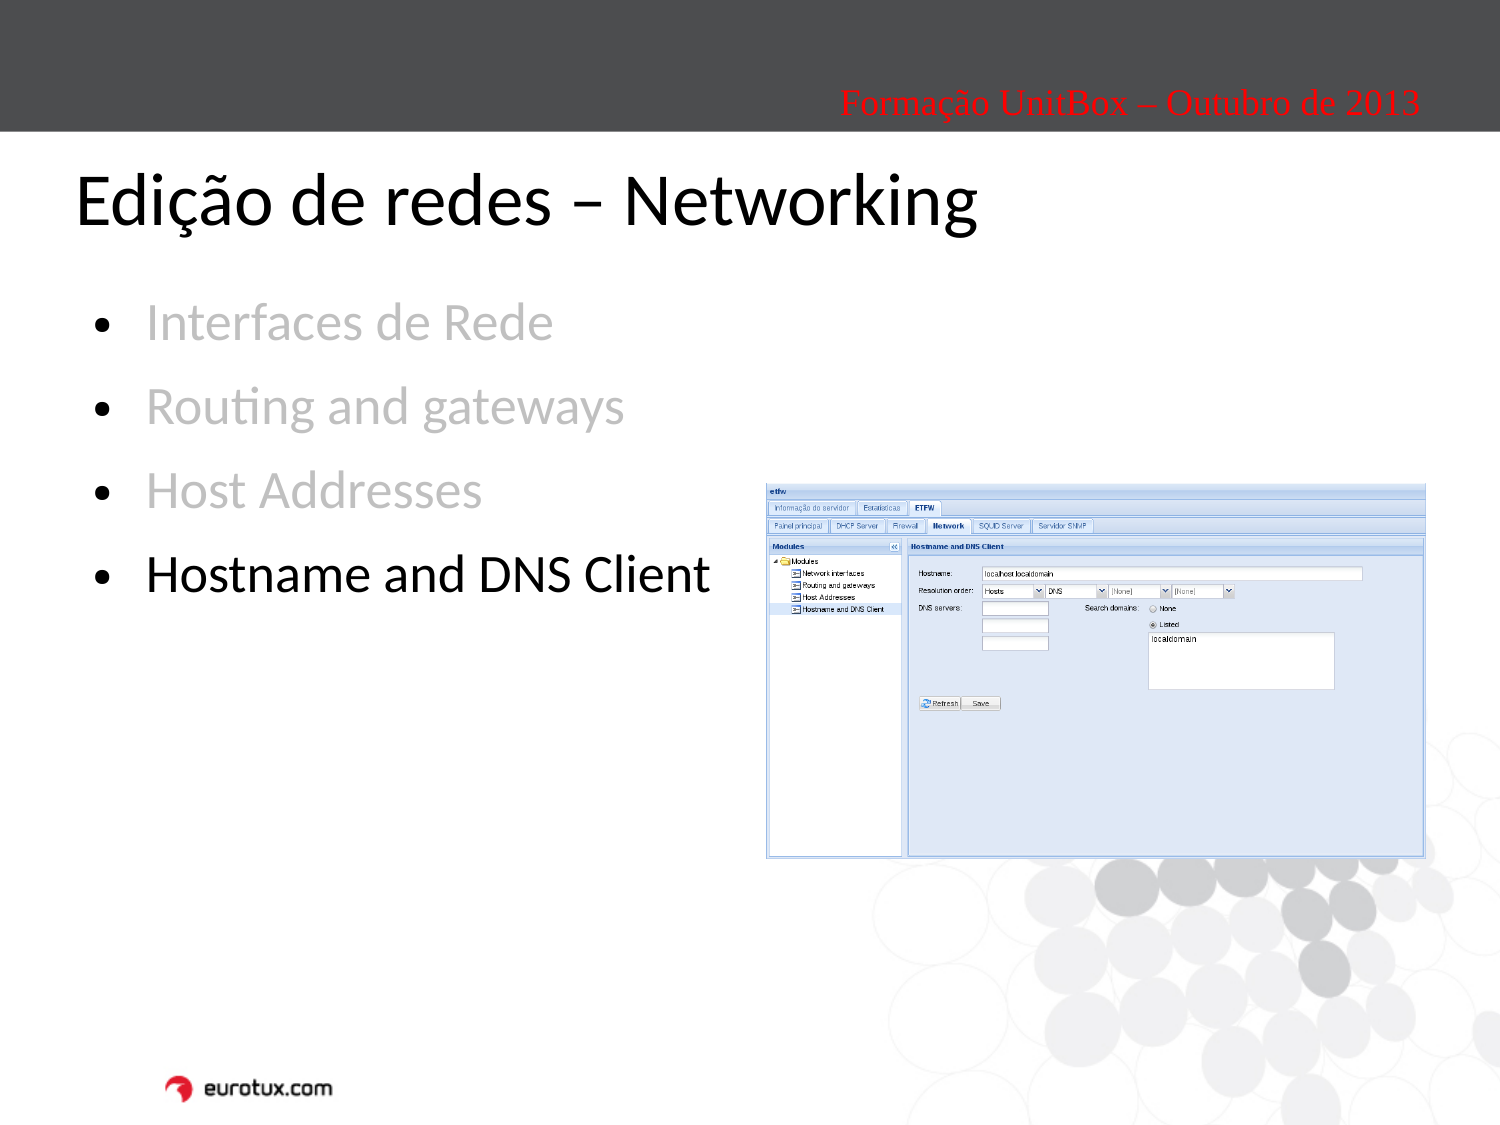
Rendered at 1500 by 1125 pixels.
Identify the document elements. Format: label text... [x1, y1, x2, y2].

title Edição de redes – Networking [75, 112, 1425, 301]
list Interfaces de Rede Routing and gateways Host Addresses Hostname and DNS Client [75, 299, 734, 1043]
picture [0, 0, 1500, 1125]
